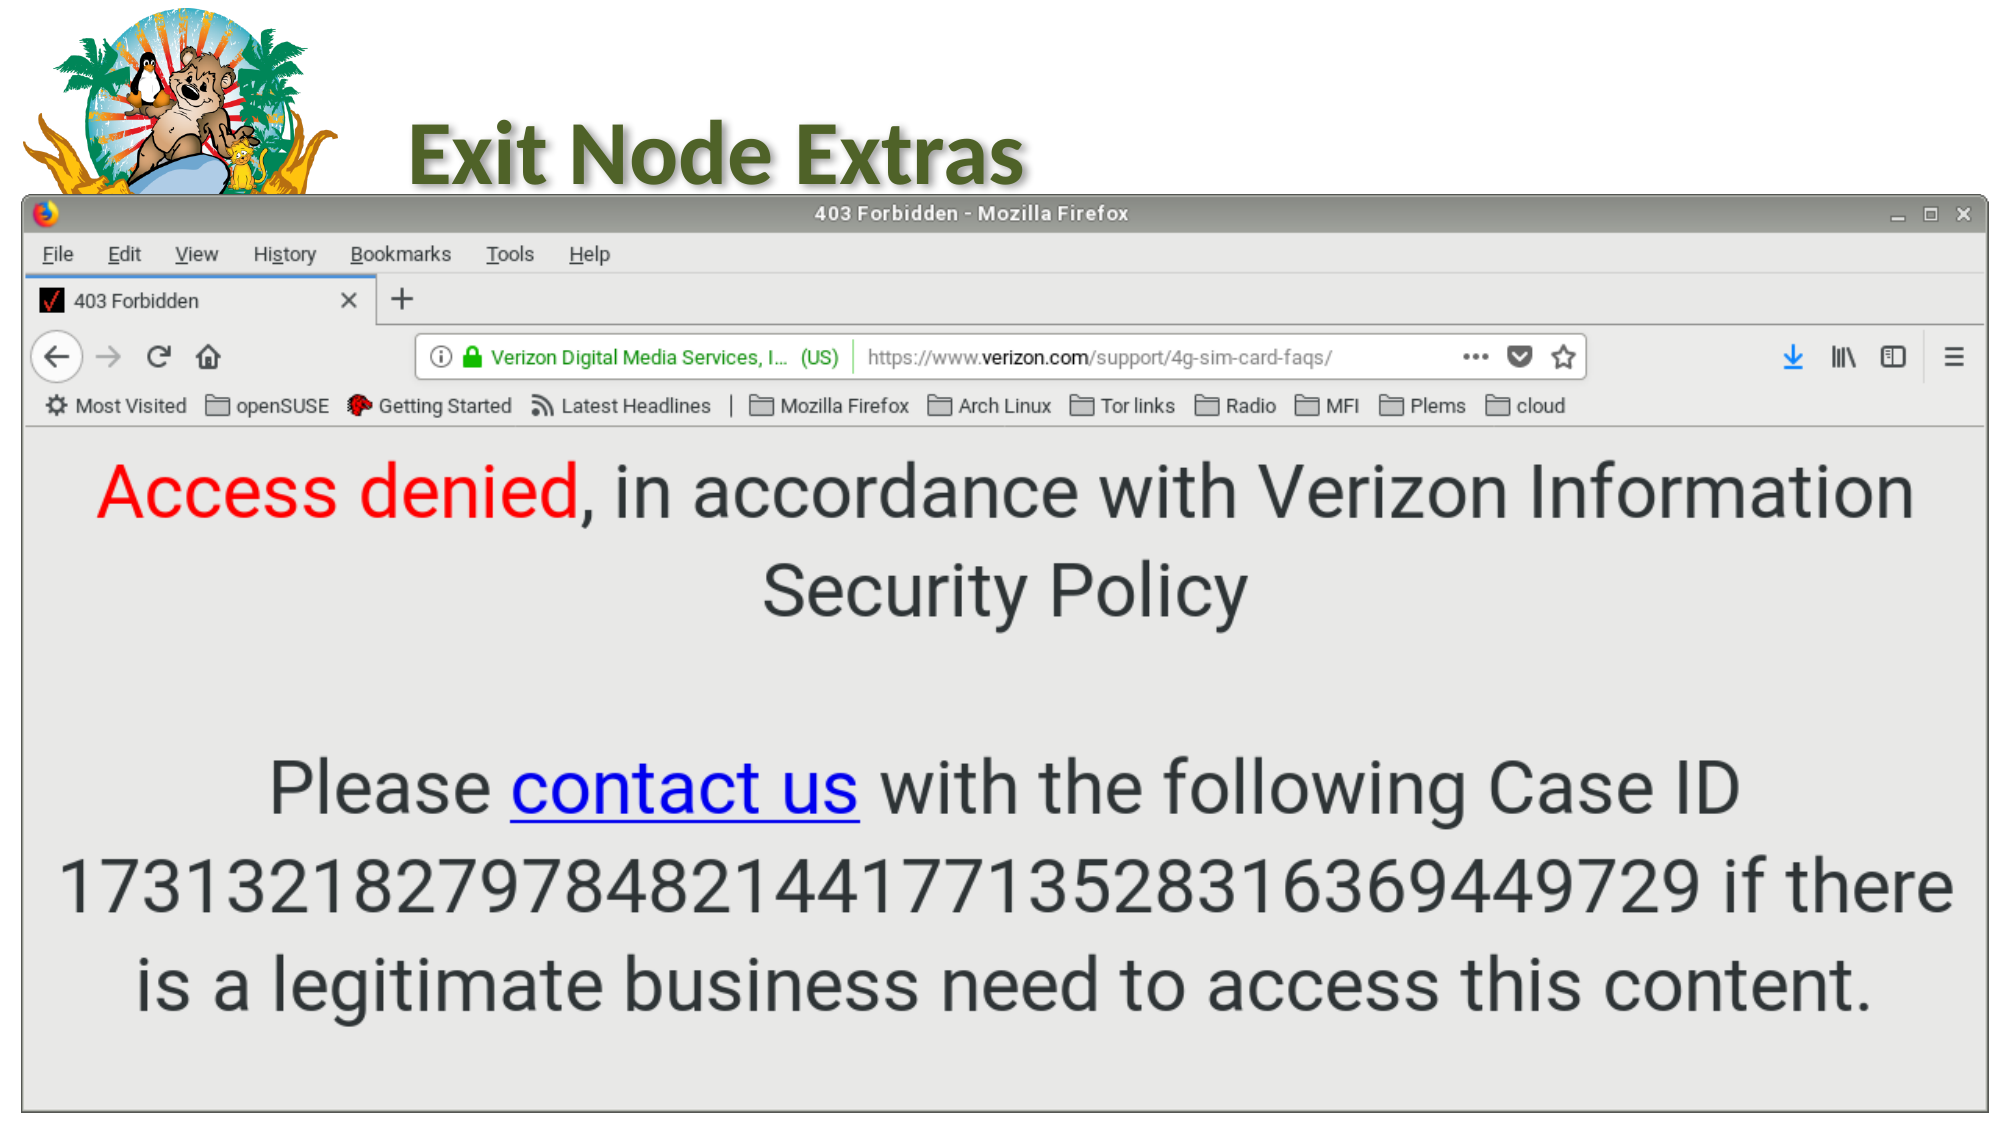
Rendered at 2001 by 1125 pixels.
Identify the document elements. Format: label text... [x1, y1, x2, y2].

title Exit Node Extras [392, 53, 1922, 242]
picture [21, 8, 1989, 1113]
